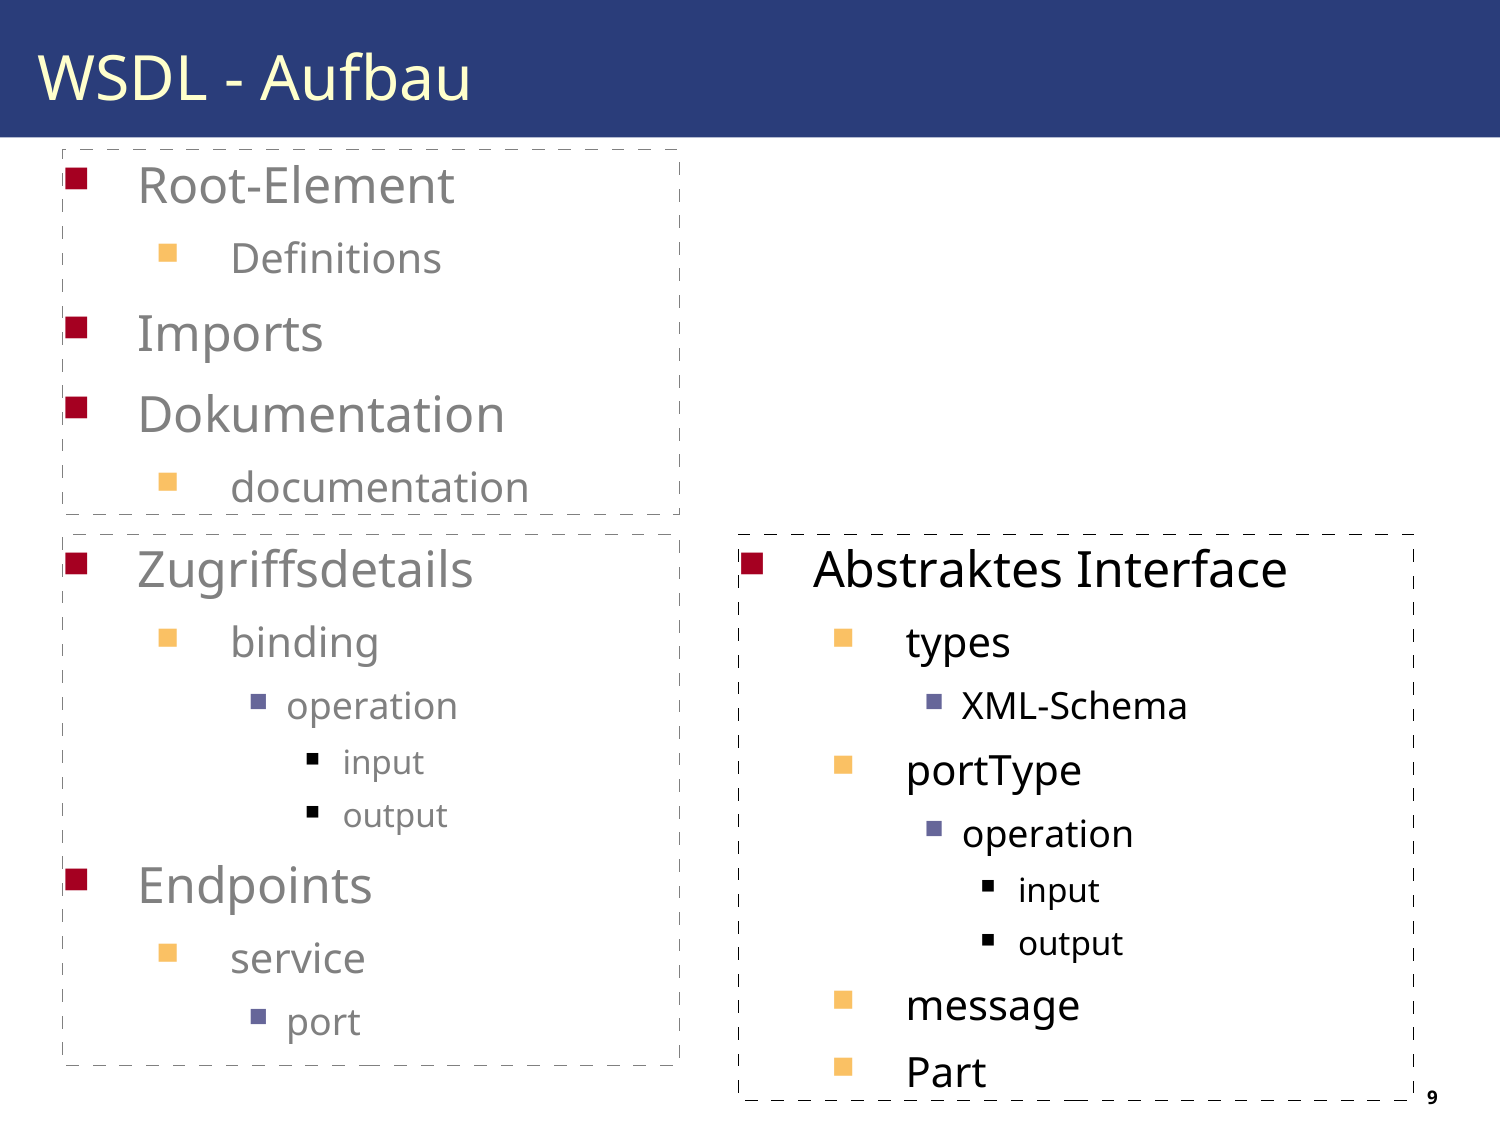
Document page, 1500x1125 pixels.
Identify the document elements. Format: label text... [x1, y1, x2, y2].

list Root-Element Definitions Imports Dokumentation documentation [62, 149, 680, 503]
text_box 9 [1412, 1077, 1500, 1117]
text_box WSDL - Aufbau [37, 0, 1476, 151]
list Abstraktes Interface types XML-Schema portType operation input output message Part [738, 534, 1414, 1066]
list Zugriffsdetails binding operation input output Endpoints service port [62, 534, 680, 1066]
